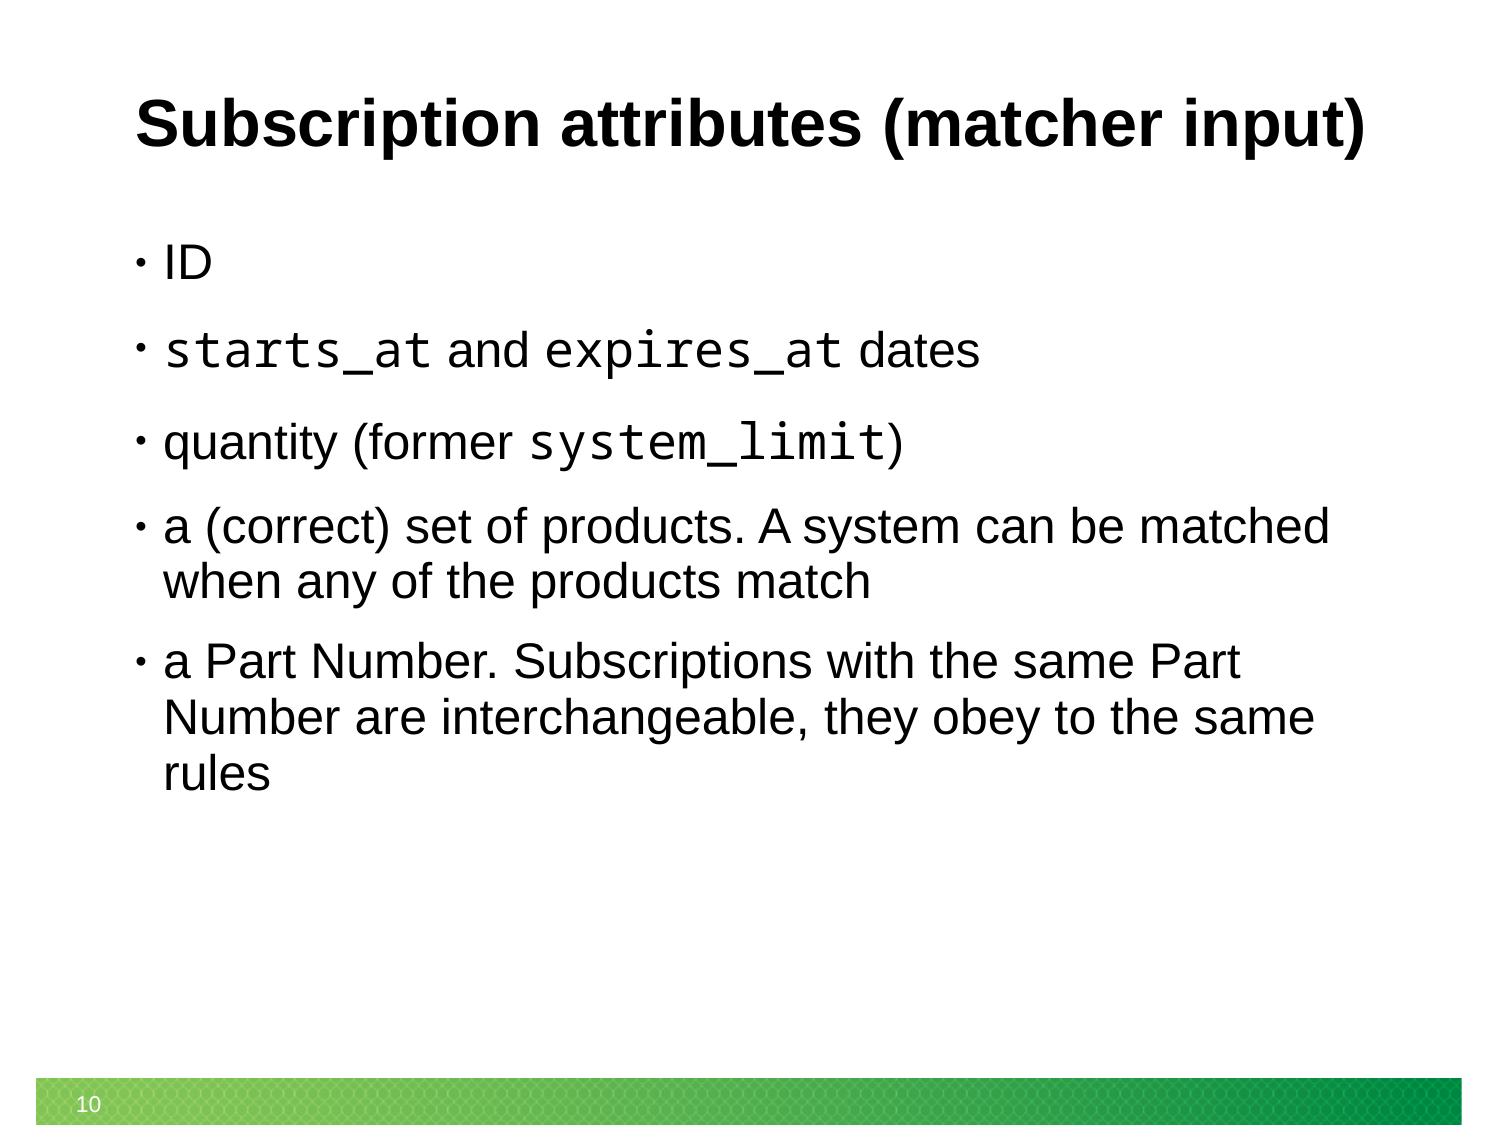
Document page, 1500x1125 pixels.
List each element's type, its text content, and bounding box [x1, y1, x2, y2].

title Subscription attributes (matcher input) [135, 41, 1372, 204]
list ID starts_at and expires_at dates quantity (former system_limit) a (correct) set of products. A system can be matched when any of the products match a Part Number. Subscriptions with the same Part Number are interchangeable, they obey to the same rules [135, 233, 1396, 976]
picture [36, 1078, 1462, 1125]
